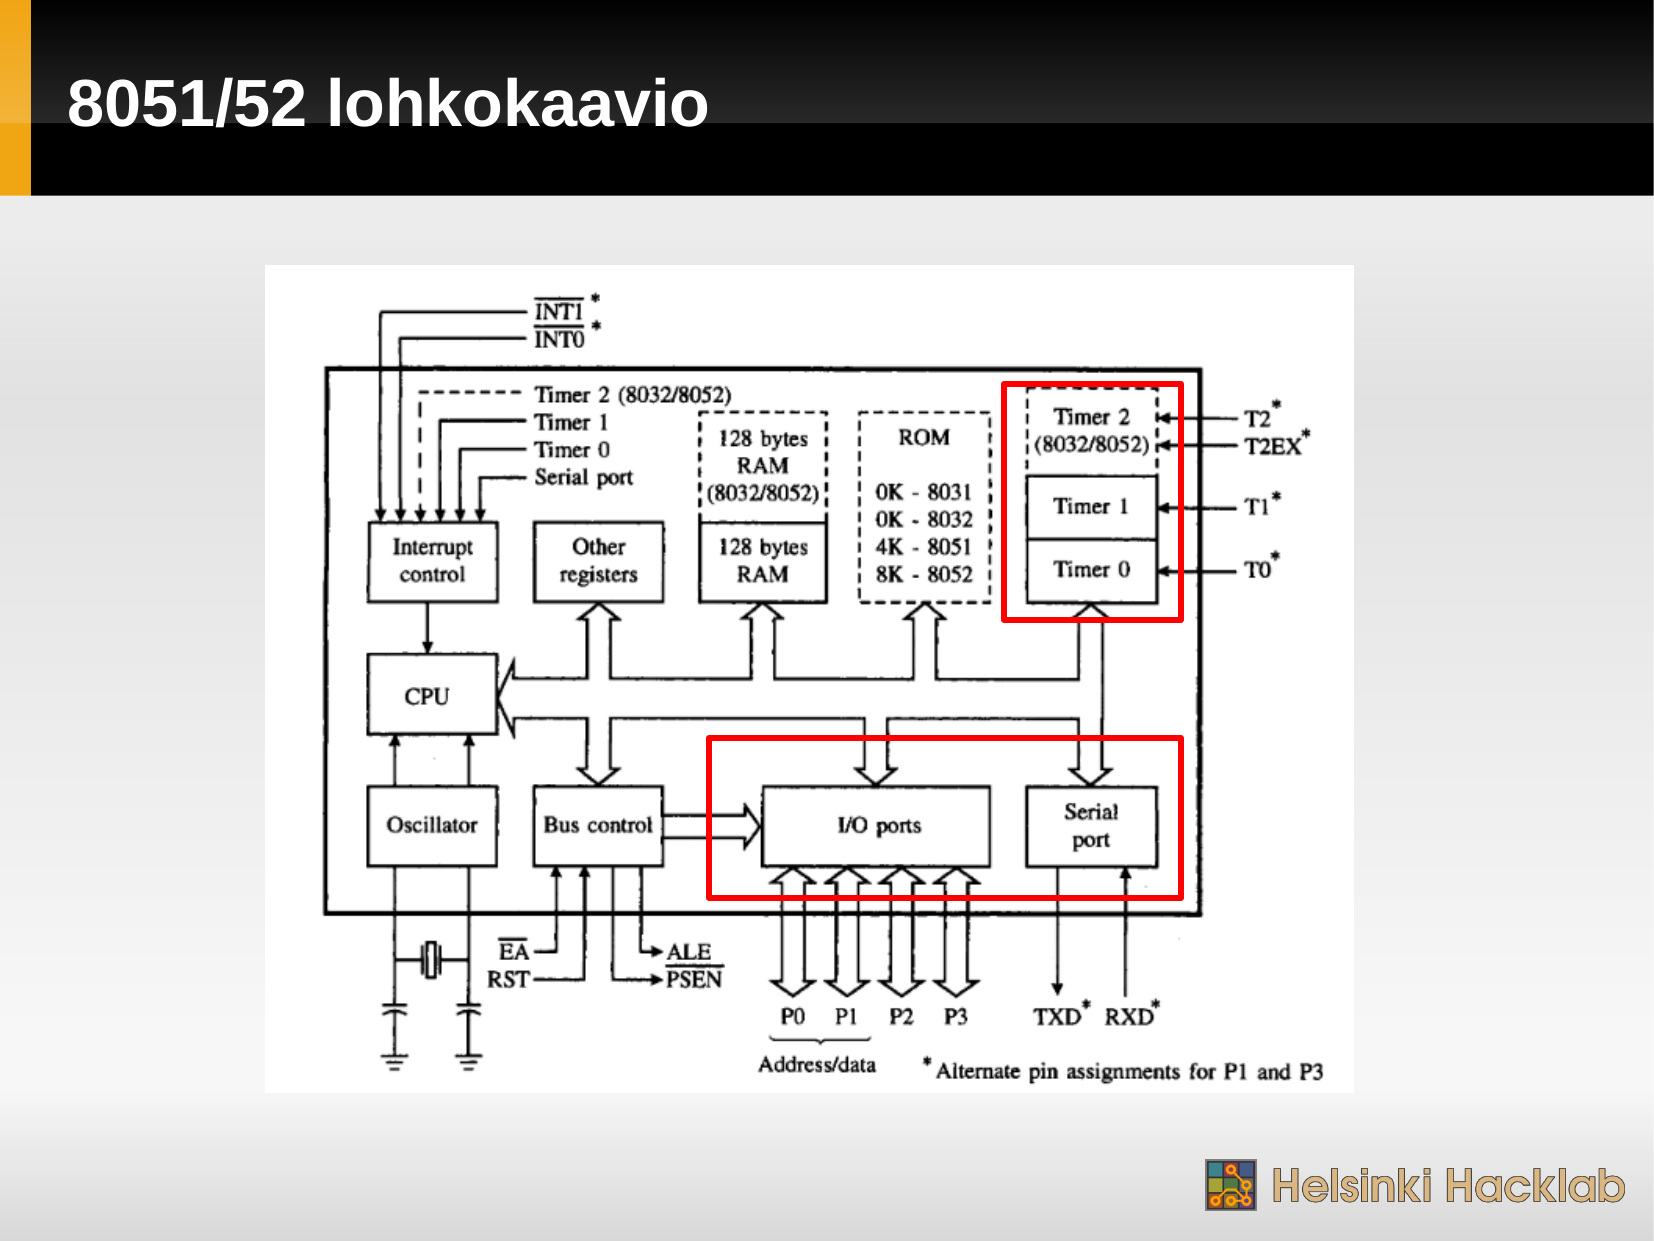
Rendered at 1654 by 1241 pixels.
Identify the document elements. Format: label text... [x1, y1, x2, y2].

title 8051/52 lohkokaavio [67, 0, 1556, 208]
picture [0, 0, 1654, 1241]
